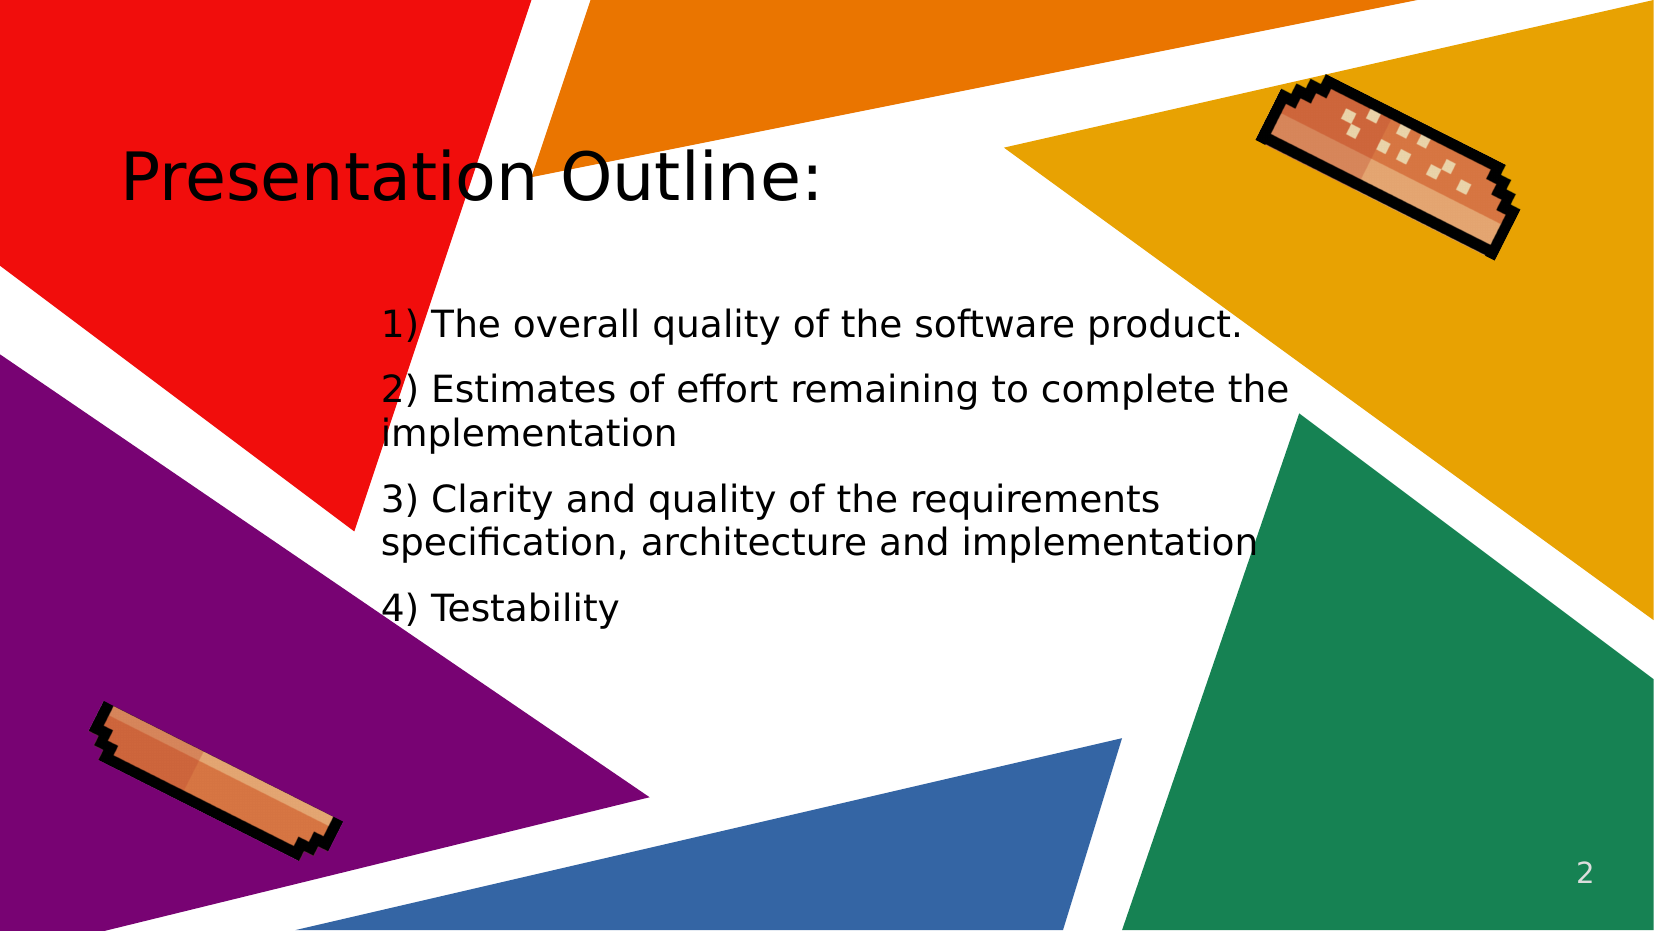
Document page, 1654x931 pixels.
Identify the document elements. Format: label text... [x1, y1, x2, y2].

text_box 1) The overall quality of the software product. 2) Estimates of effort remaining to complete the implementation 3) Clarity and quality of the requirements specification, architecture and implementation 4) Testability [295, 295, 1418, 709]
picture [78, 700, 344, 871]
picture [1255, 59, 1536, 261]
title Presentation Outline: [118, 88, 827, 266]
